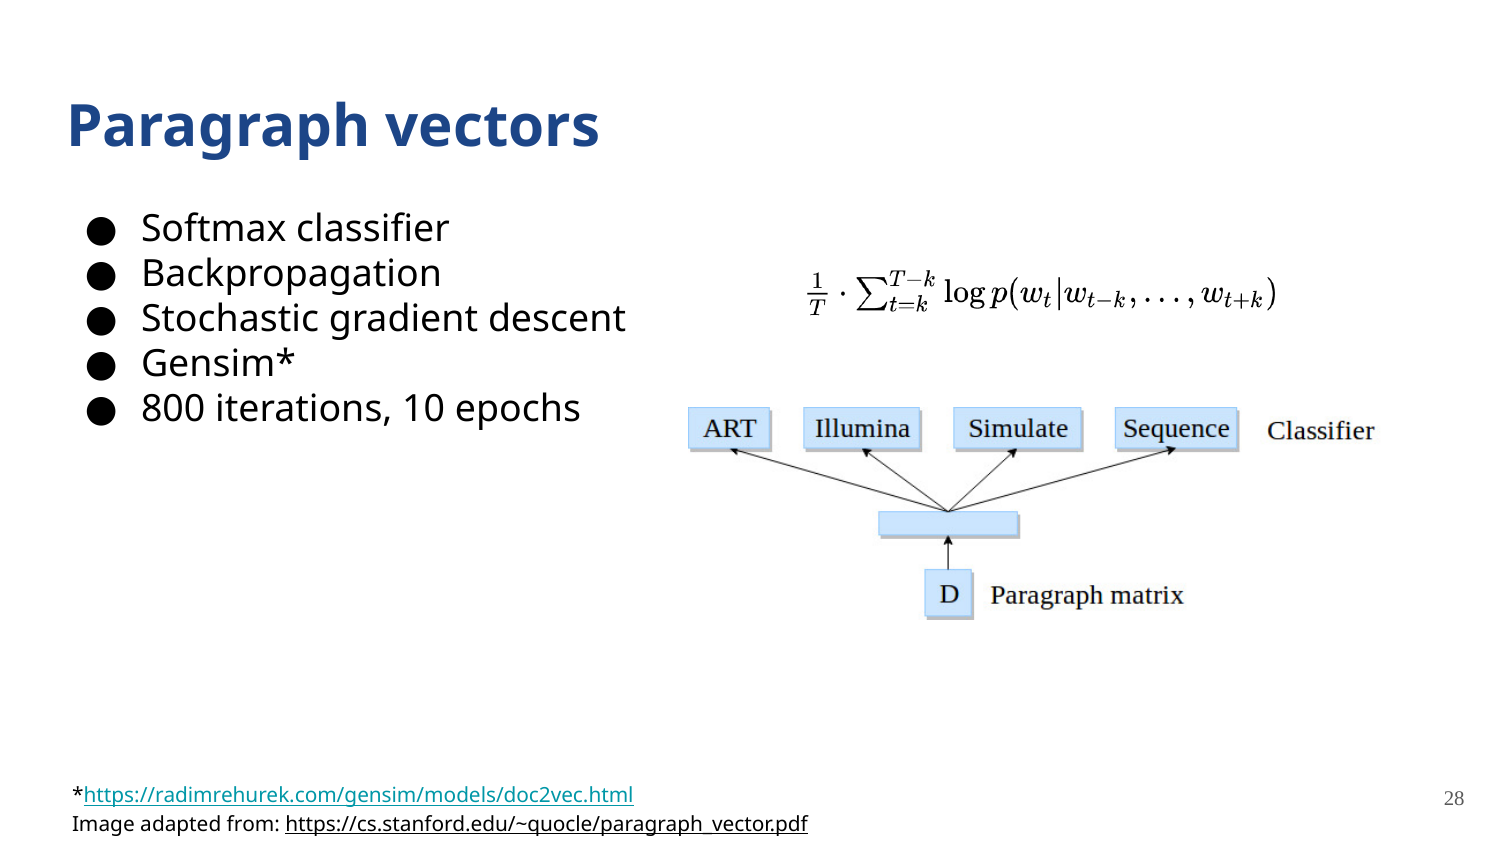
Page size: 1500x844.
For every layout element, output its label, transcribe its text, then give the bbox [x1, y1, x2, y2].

text_box *https://radimrehurek.com/gensim/models/doc2vec.html Image adapted from: https://cs.stanford.edu/~quocle/paragraph_vector.pdf [57, 767, 1378, 832]
slide_number <number> [1389, 764, 1480, 830]
list Softmax classifier Backpropagation Stochastic gradient descent Gensim* 800 iterations, 10 epochs [51, 189, 1449, 750]
picture [688, 407, 1393, 620]
picture [802, 267, 1279, 318]
title Paragraph vectors [51, 72, 1449, 167]
